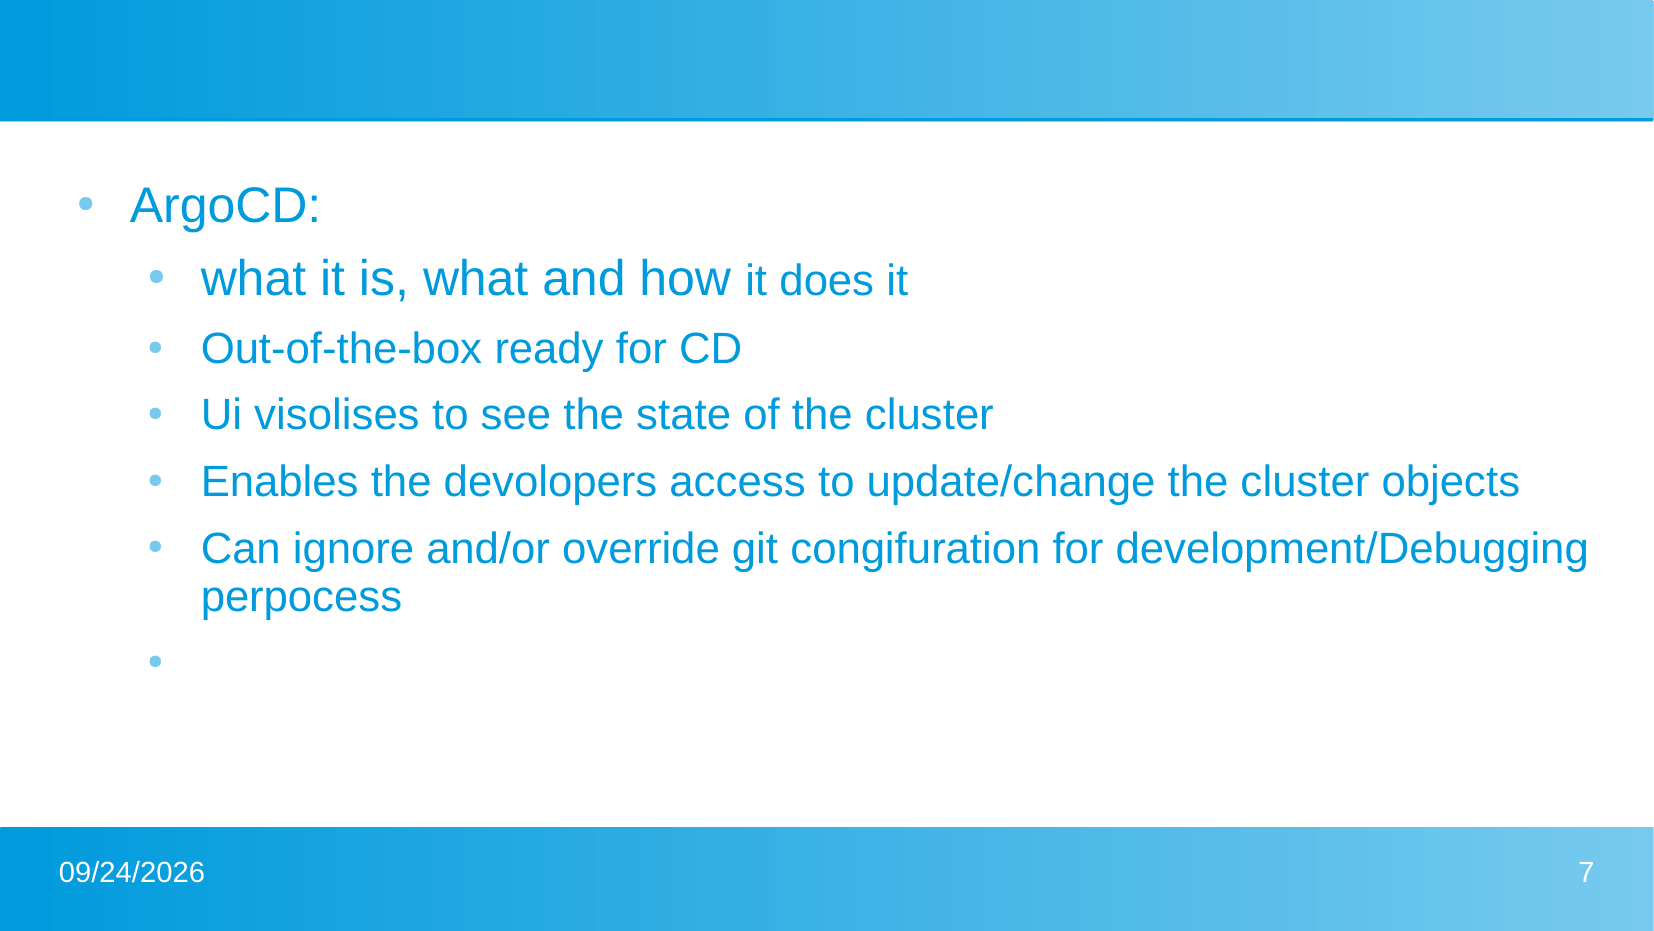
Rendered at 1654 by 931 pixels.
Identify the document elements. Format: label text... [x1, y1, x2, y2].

list ArgoCD: what it is, what and how it does it Out-of-the-box ready for CD Ui visolises to see the state of the cluster Enables the devolopers access to update/change the cluster objects Can ignore and/or override git congifuration for development/Debugging perpocess [59, 177, 1595, 768]
